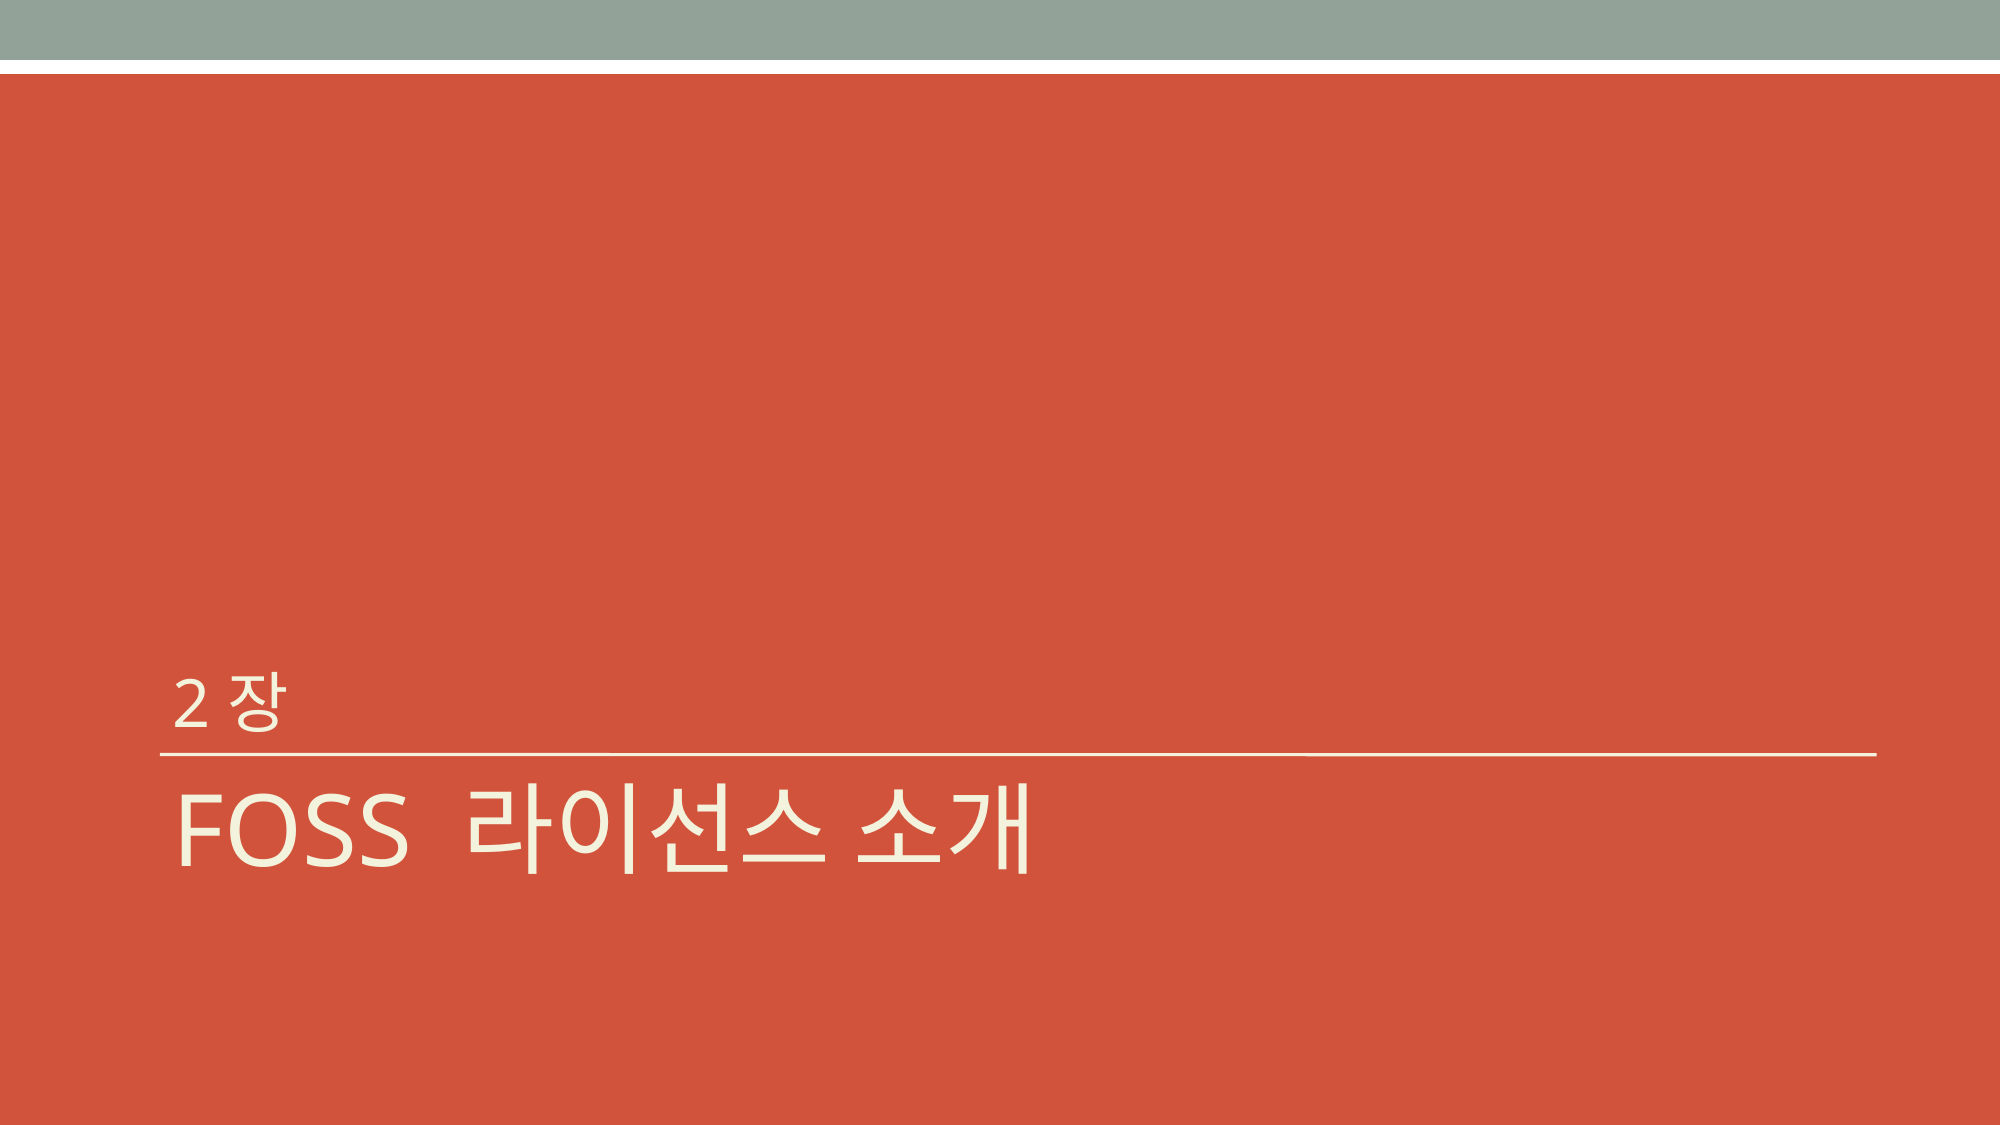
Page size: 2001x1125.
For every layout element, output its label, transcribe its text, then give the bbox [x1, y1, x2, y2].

list FOSS 라이선스 소개 [157, 758, 1858, 1006]
title 2장 [157, 387, 1858, 749]
